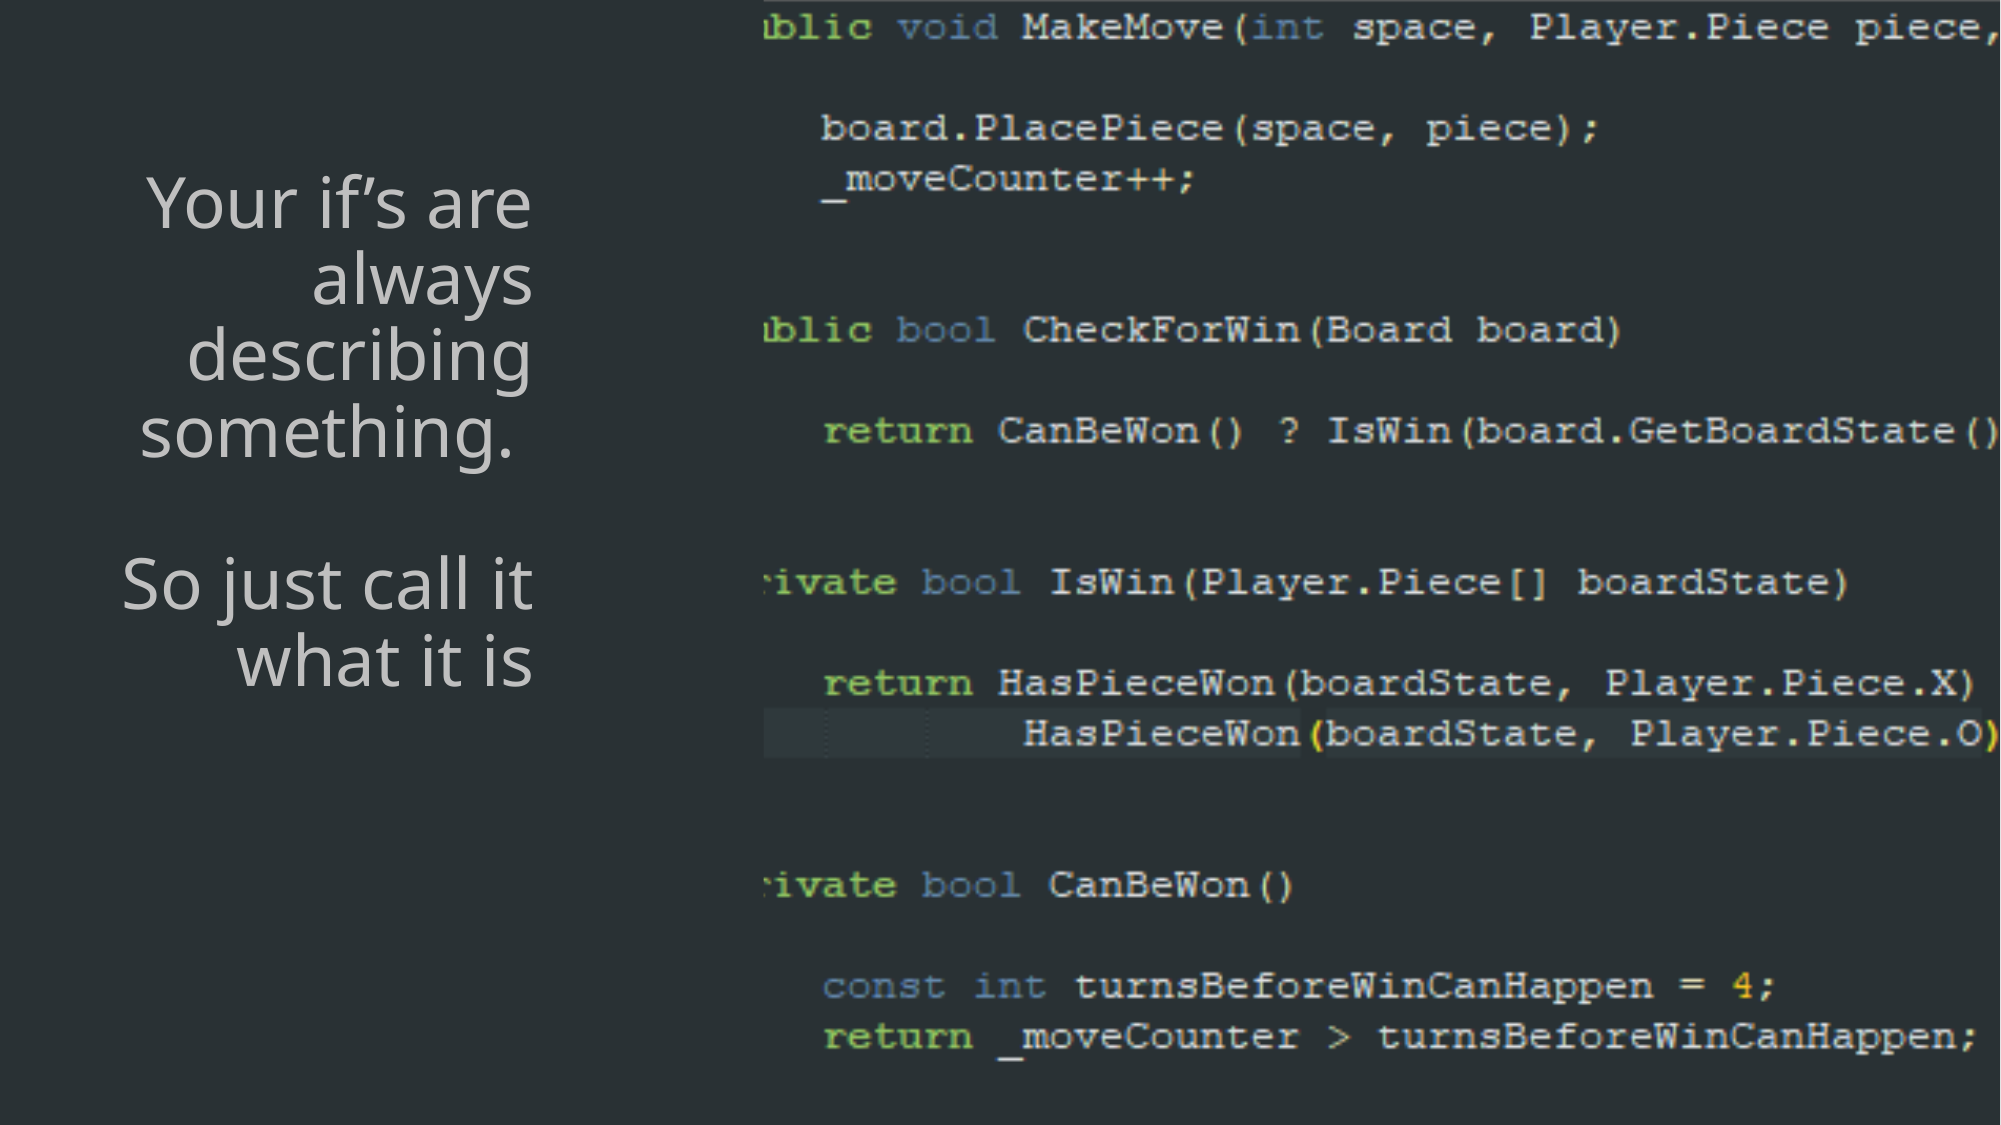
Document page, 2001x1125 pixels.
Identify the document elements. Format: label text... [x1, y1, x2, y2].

title Your if’s are always describing something. So just call it what it is [106, 104, 661, 710]
picture [763, 0, 2000, 1125]
